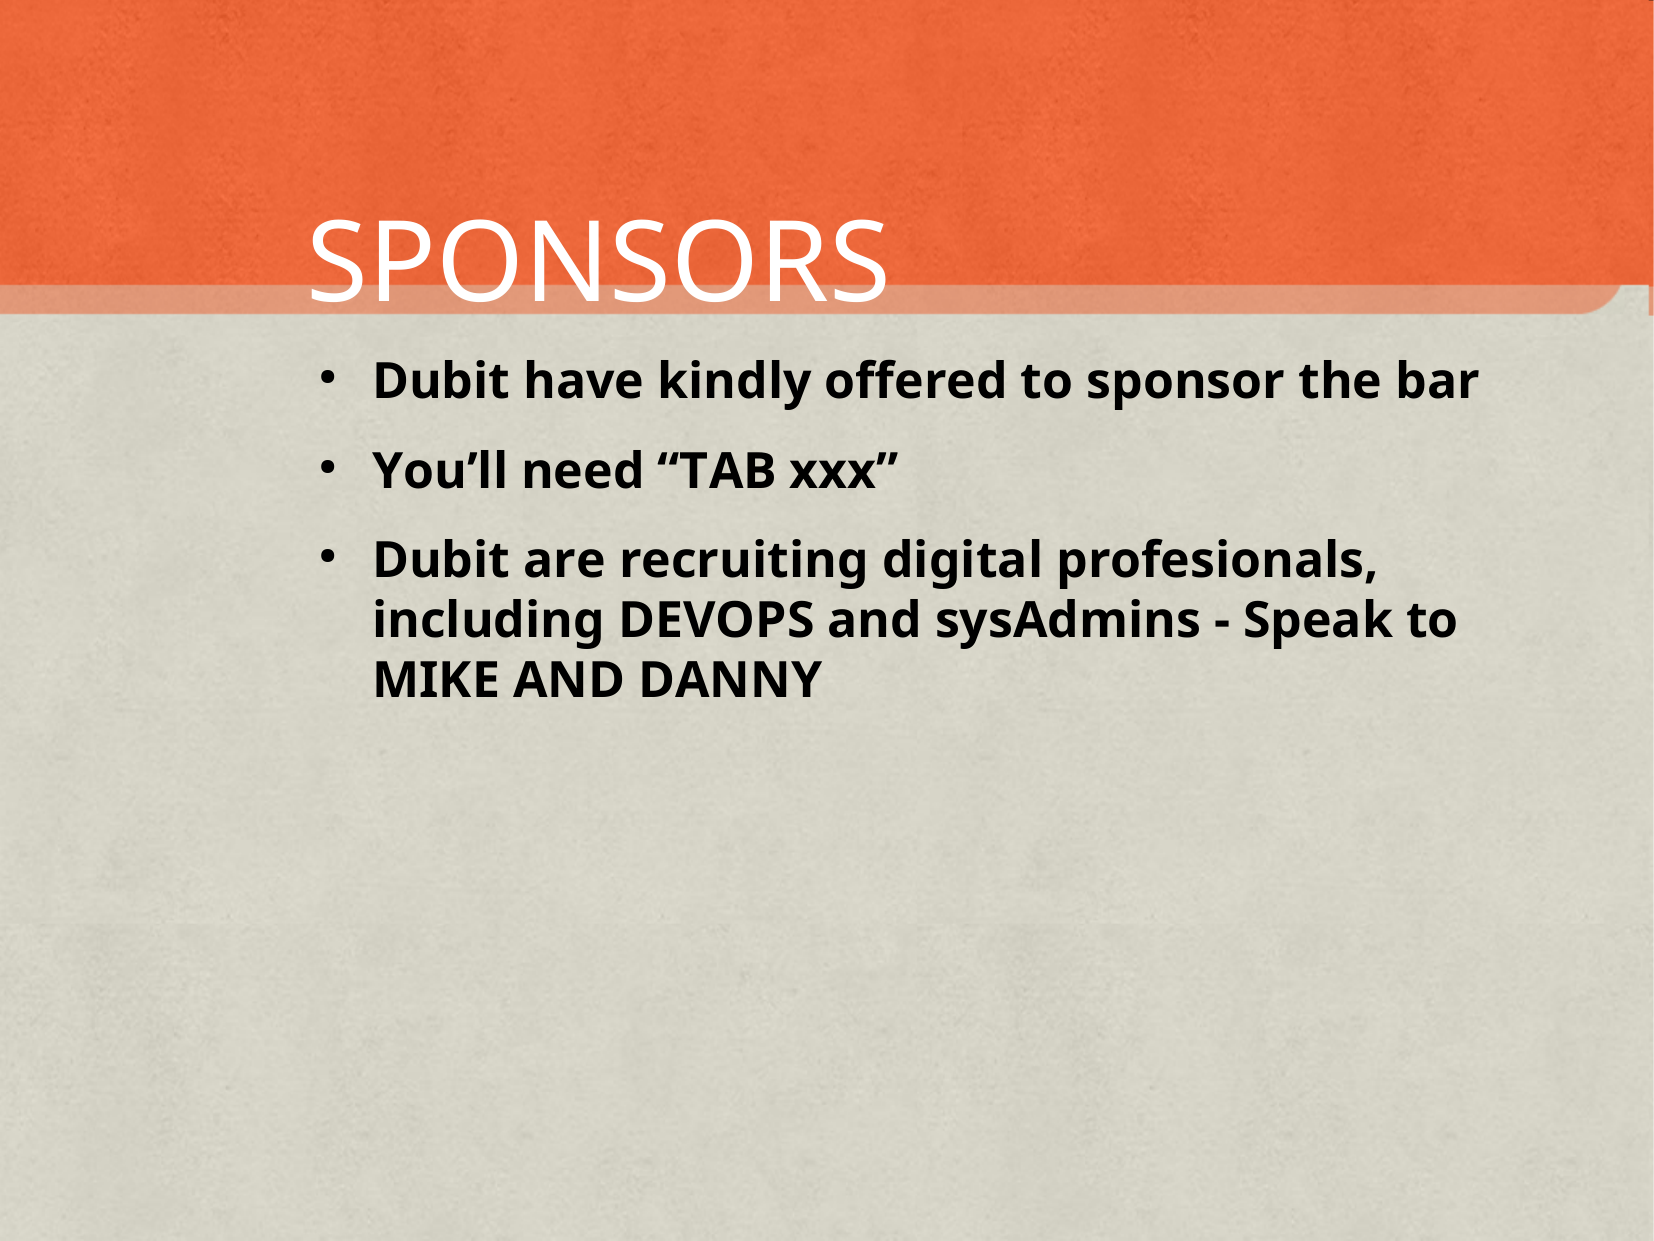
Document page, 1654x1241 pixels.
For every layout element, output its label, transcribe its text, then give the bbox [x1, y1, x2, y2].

list Dubit have kindly offered to sponsor the bar You’ll need “TAB xxx” Dubit are recruiting digital profesionals, including DEVOPS and sysAdmins - Speak to MIKE AND DANNY [301, 348, 1588, 1068]
picture [0, 0, 1654, 1241]
title SPONSORS [306, 189, 1654, 317]
